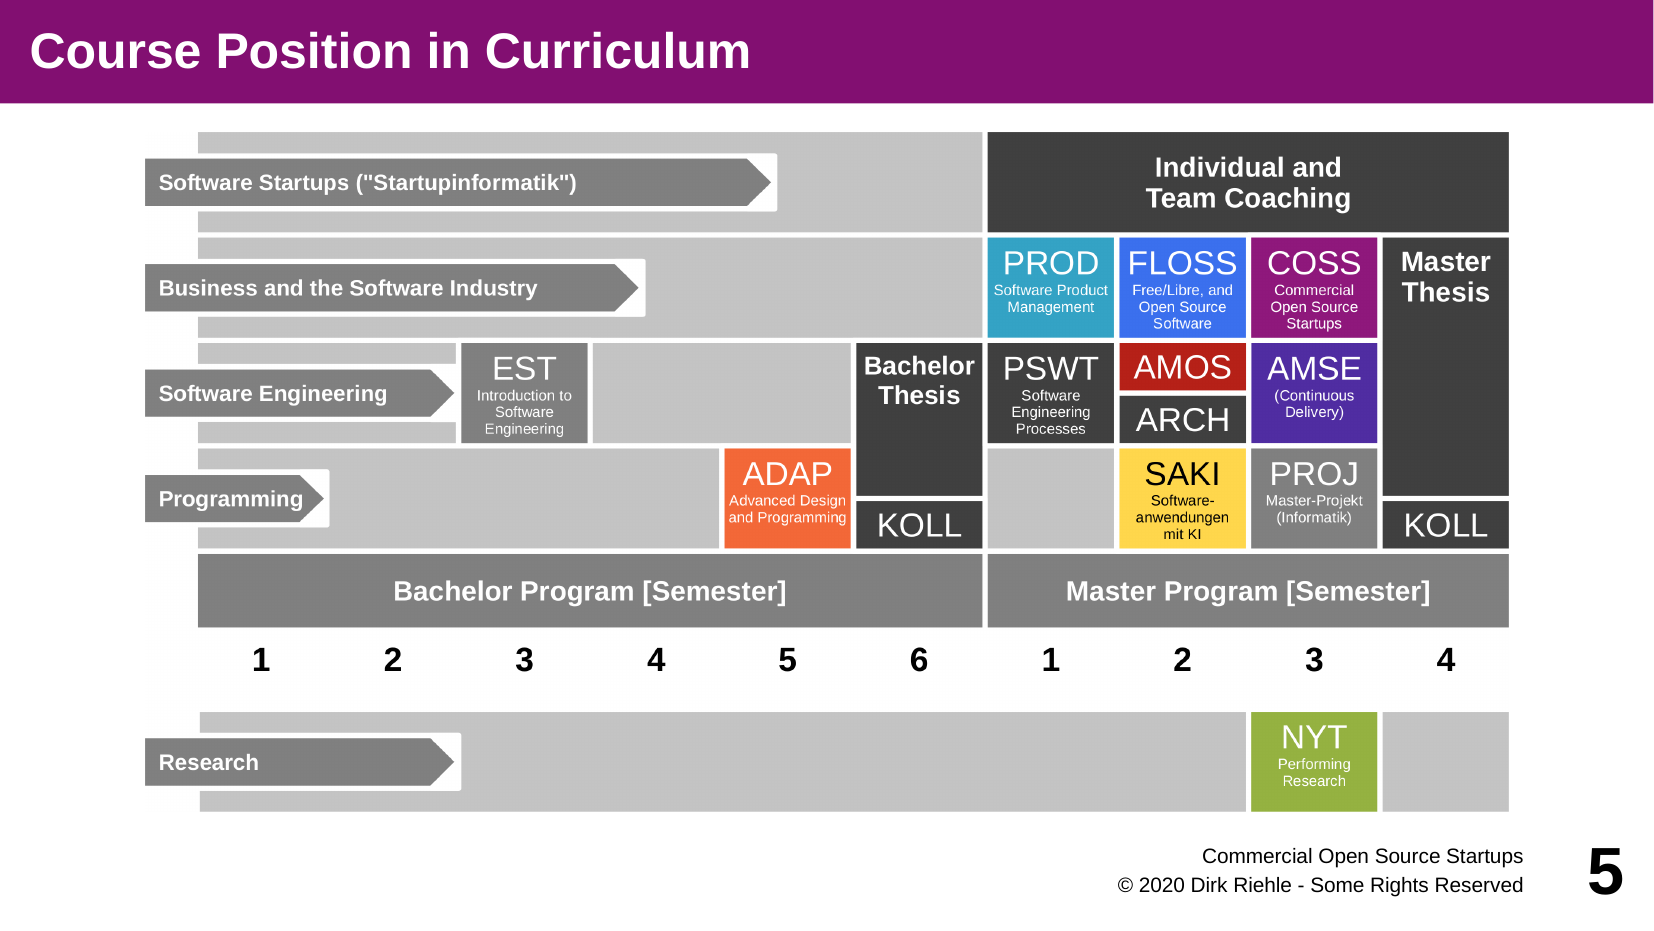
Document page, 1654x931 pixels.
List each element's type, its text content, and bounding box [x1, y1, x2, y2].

picture [145, 132, 1509, 813]
title Course Position in Curriculum [0, 0, 1654, 104]
